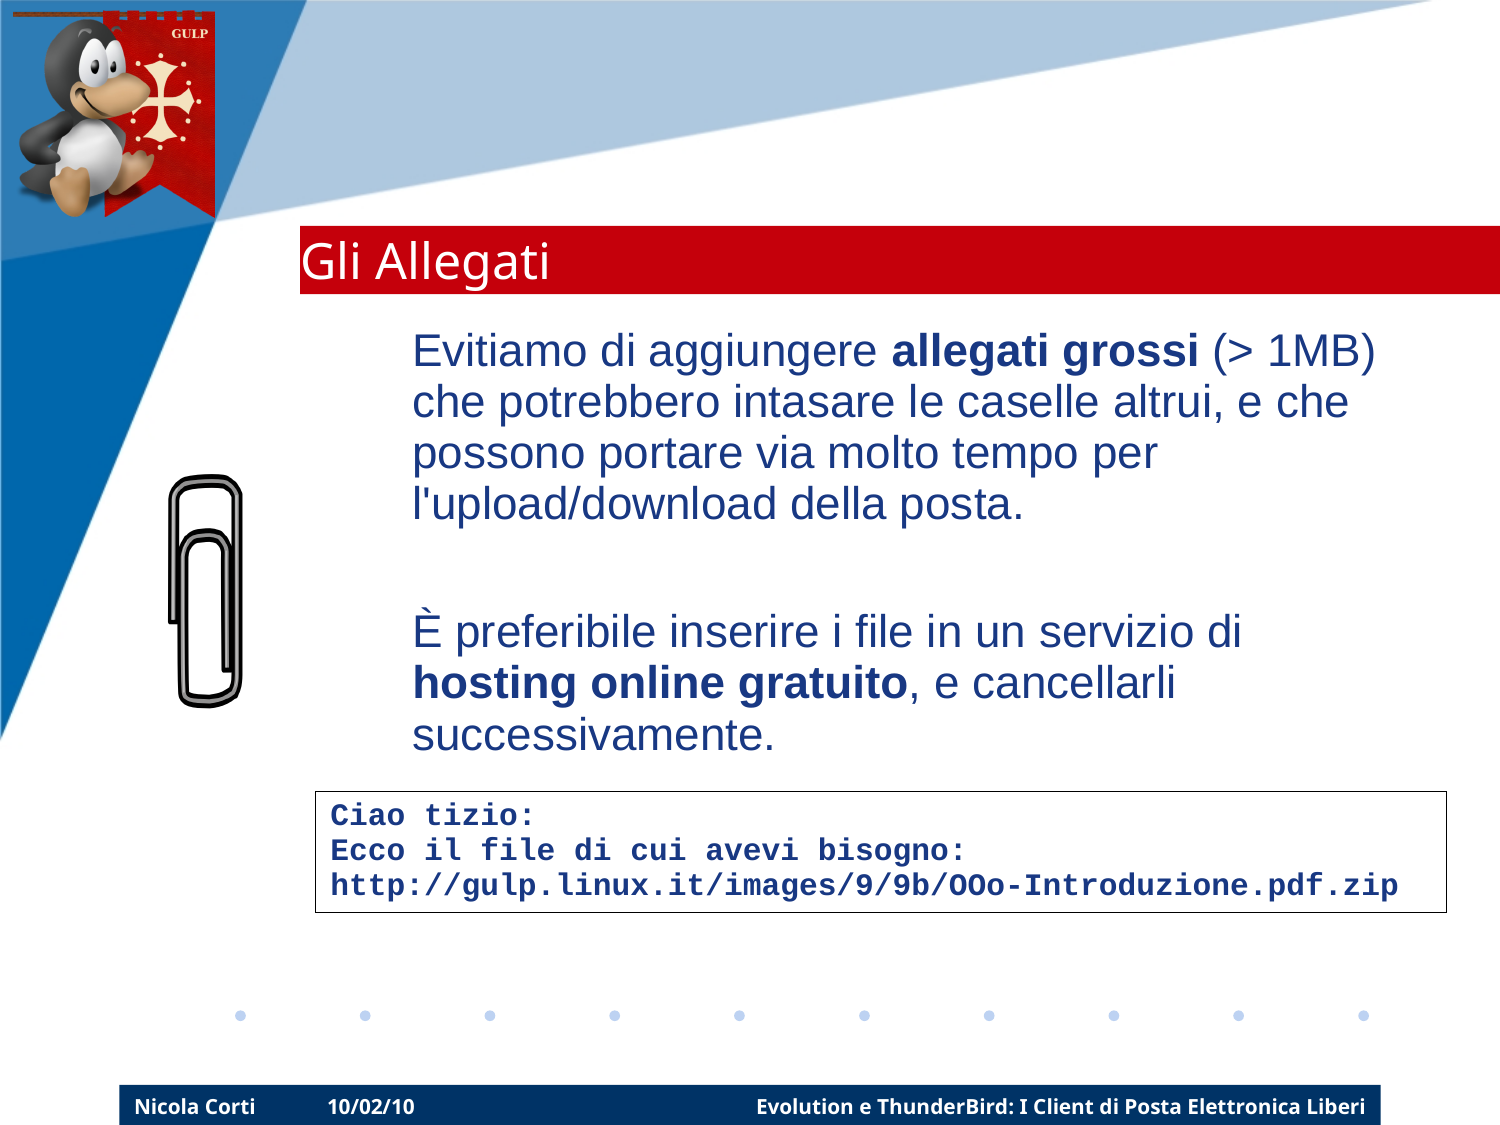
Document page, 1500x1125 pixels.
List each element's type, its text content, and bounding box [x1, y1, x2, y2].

list Evitiamo di aggiungere allegati grossi (> 1MB) che potrebbero intasare le caselle altrui, e che possono portare via molto tempo per l'upload/download della posta. È preferibile inserire i file in un servizio di hosting online gratuito, e cancellarli successivamente. [299, 324, 1418, 1068]
text_box Ciao tizio: Ecco il file di cui avevi bisogno: http://gulp.linux.it/images/9/9b/OOo-Introduzione.pdf.zip [315, 791, 1447, 913]
title Gli Allegati [300, 229, 1500, 291]
picture [0, 0, 1500, 842]
